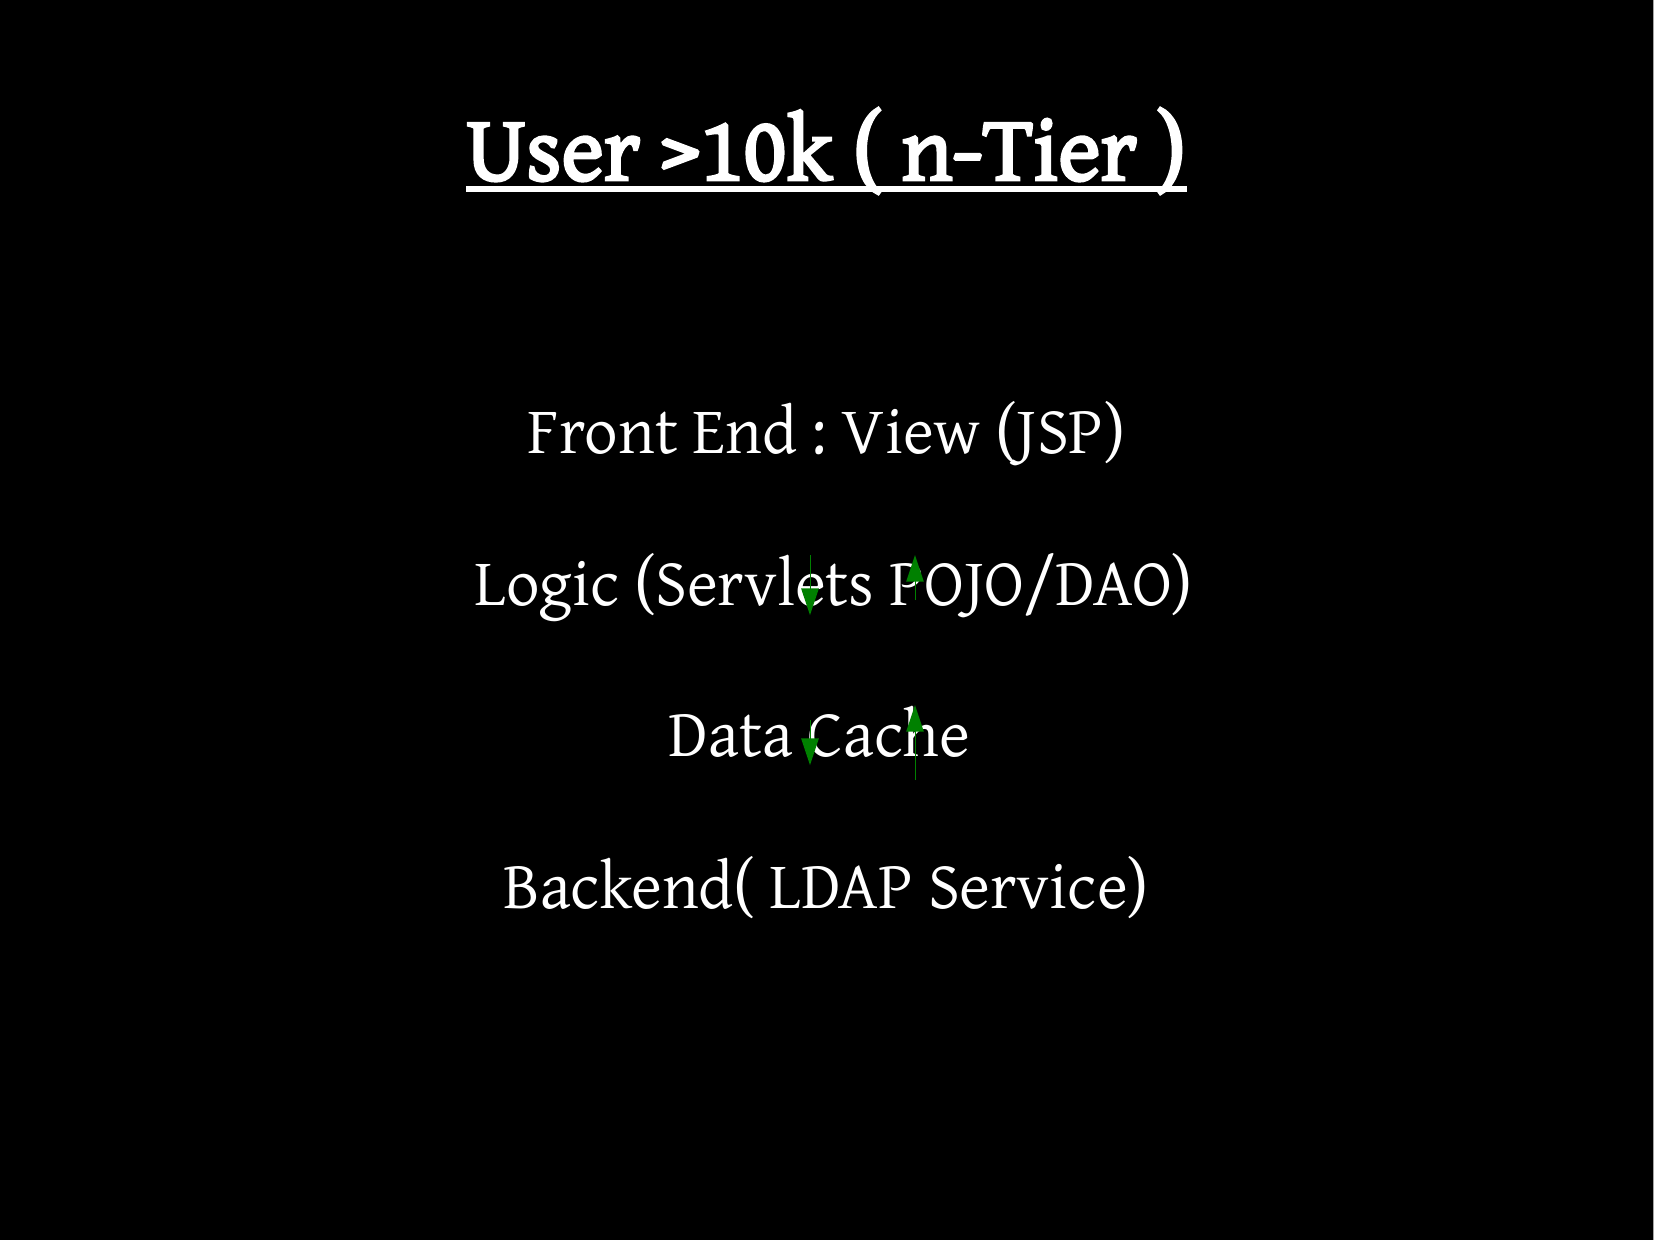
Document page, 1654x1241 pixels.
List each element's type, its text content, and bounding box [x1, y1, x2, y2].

subtitle Front End : View (JSP) Logic (Servlets POJO/DAO) Data Cache Backend( LDAP Service) [82, 290, 1571, 1109]
title User >10k ( n-Tier ) [82, 49, 1571, 257]
